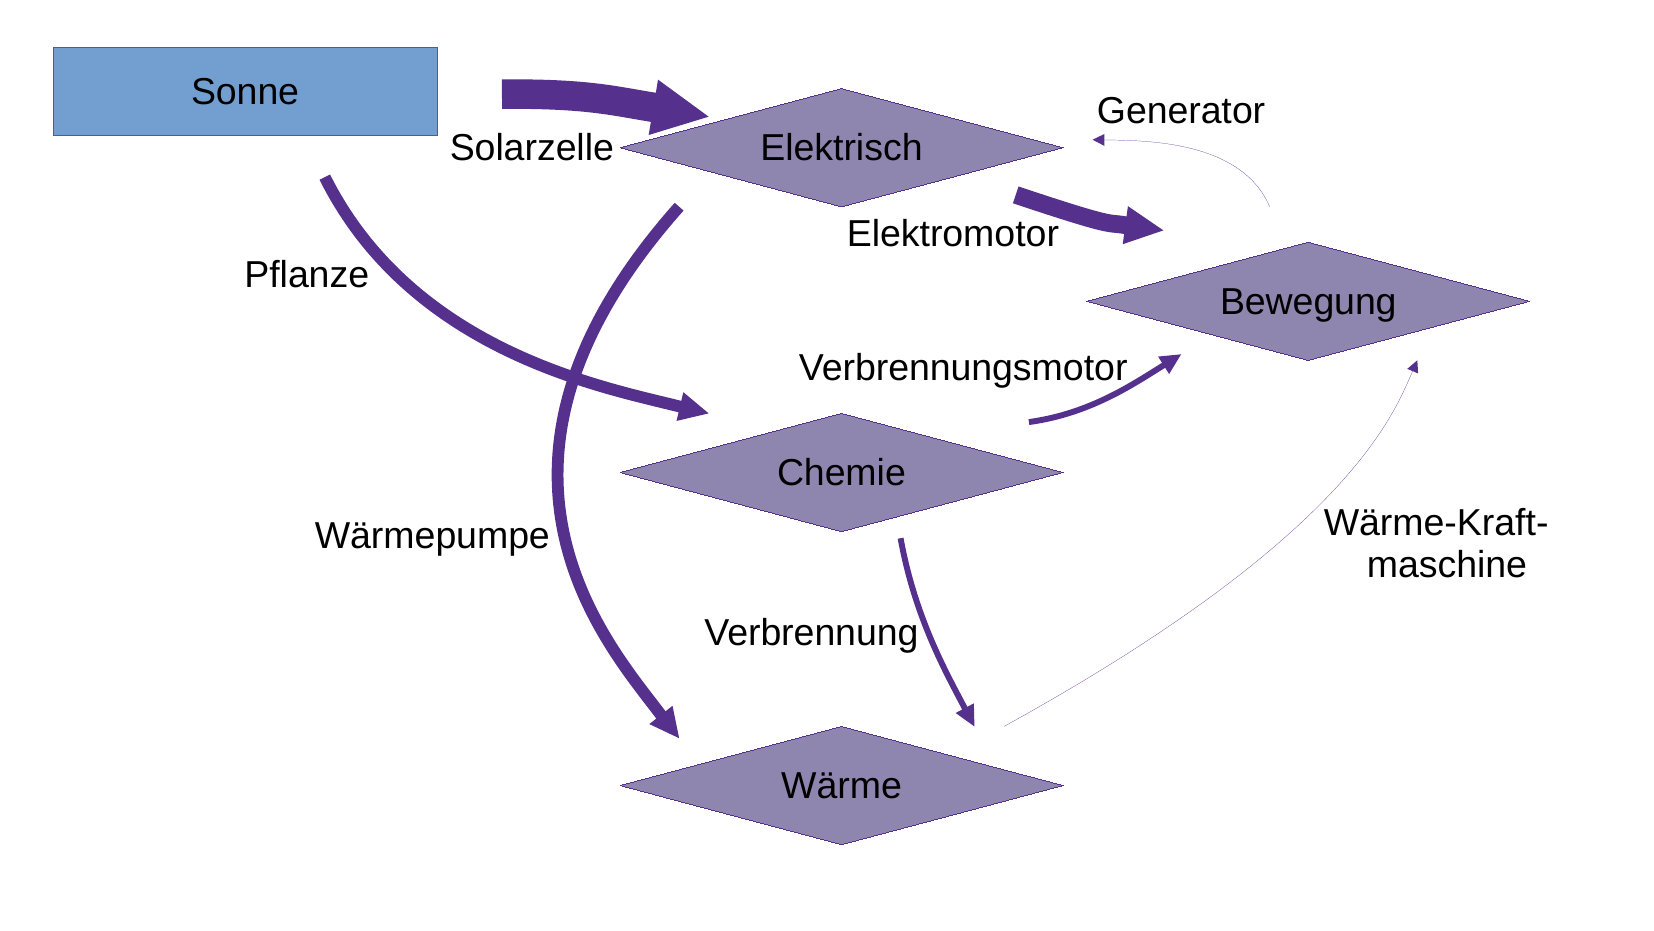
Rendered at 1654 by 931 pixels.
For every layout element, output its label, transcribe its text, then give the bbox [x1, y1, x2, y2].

text_box Wärme [620, 726, 1064, 845]
text_box Sonne [53, 47, 438, 136]
text_box Bewegung [1086, 242, 1530, 361]
text_box Elektrisch [620, 88, 1064, 207]
text_box Chemie [620, 413, 1064, 532]
